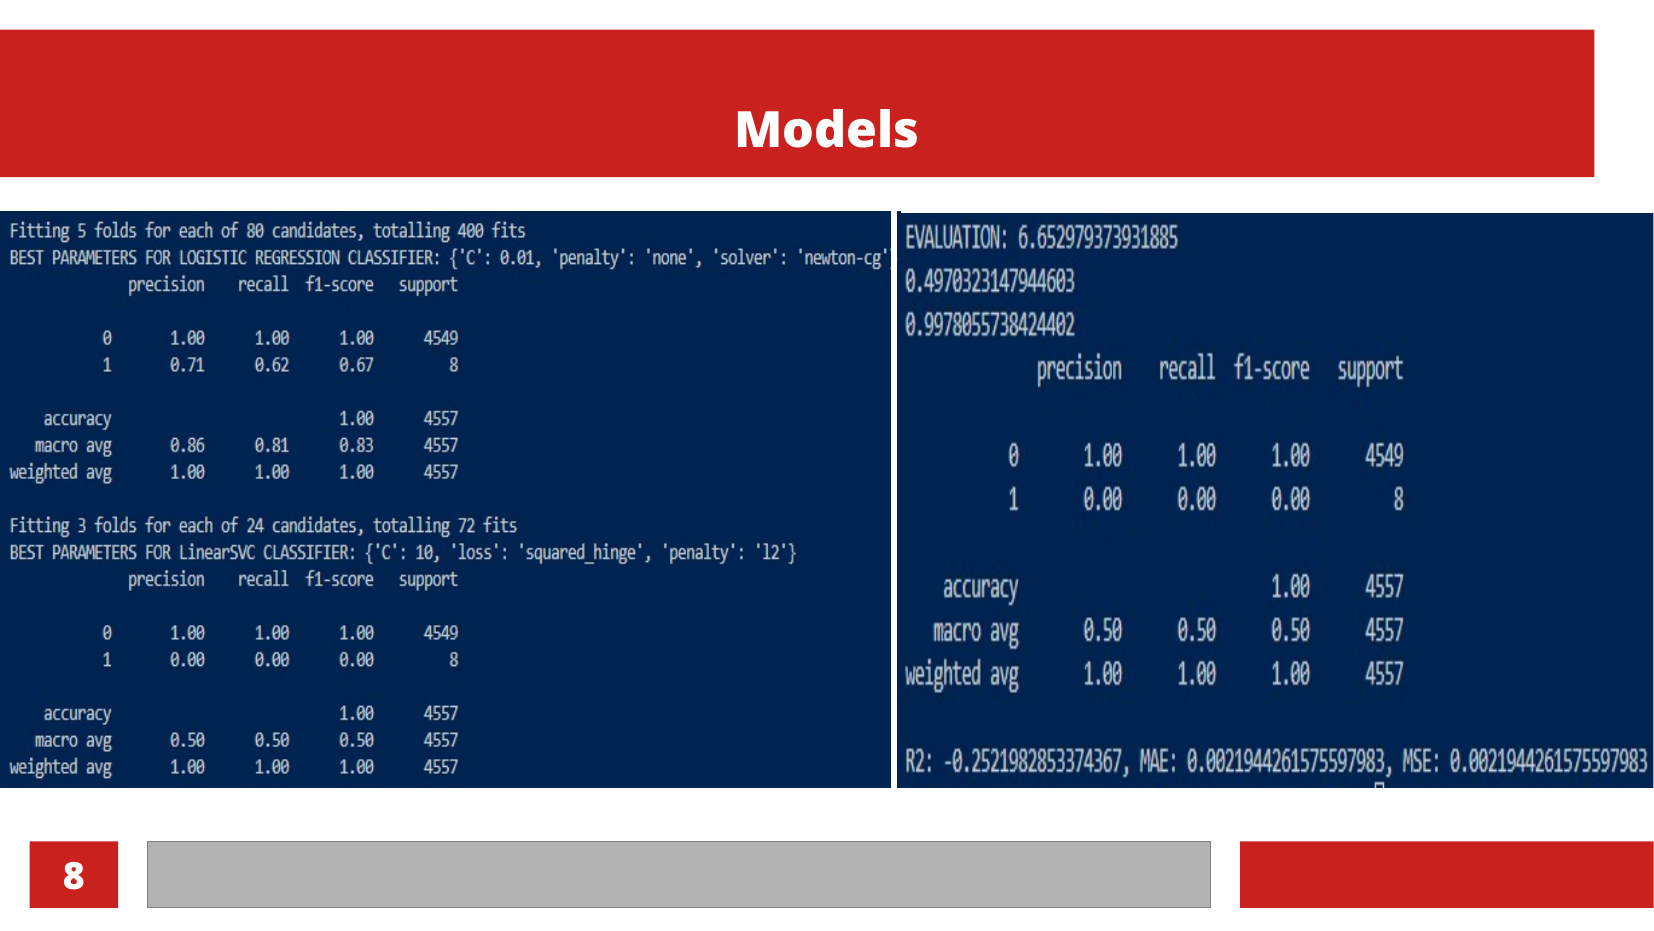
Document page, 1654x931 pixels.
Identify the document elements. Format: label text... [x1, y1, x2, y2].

title Models [59, 44, 1595, 163]
picture [897, 211, 1654, 788]
picture [0, 211, 891, 788]
